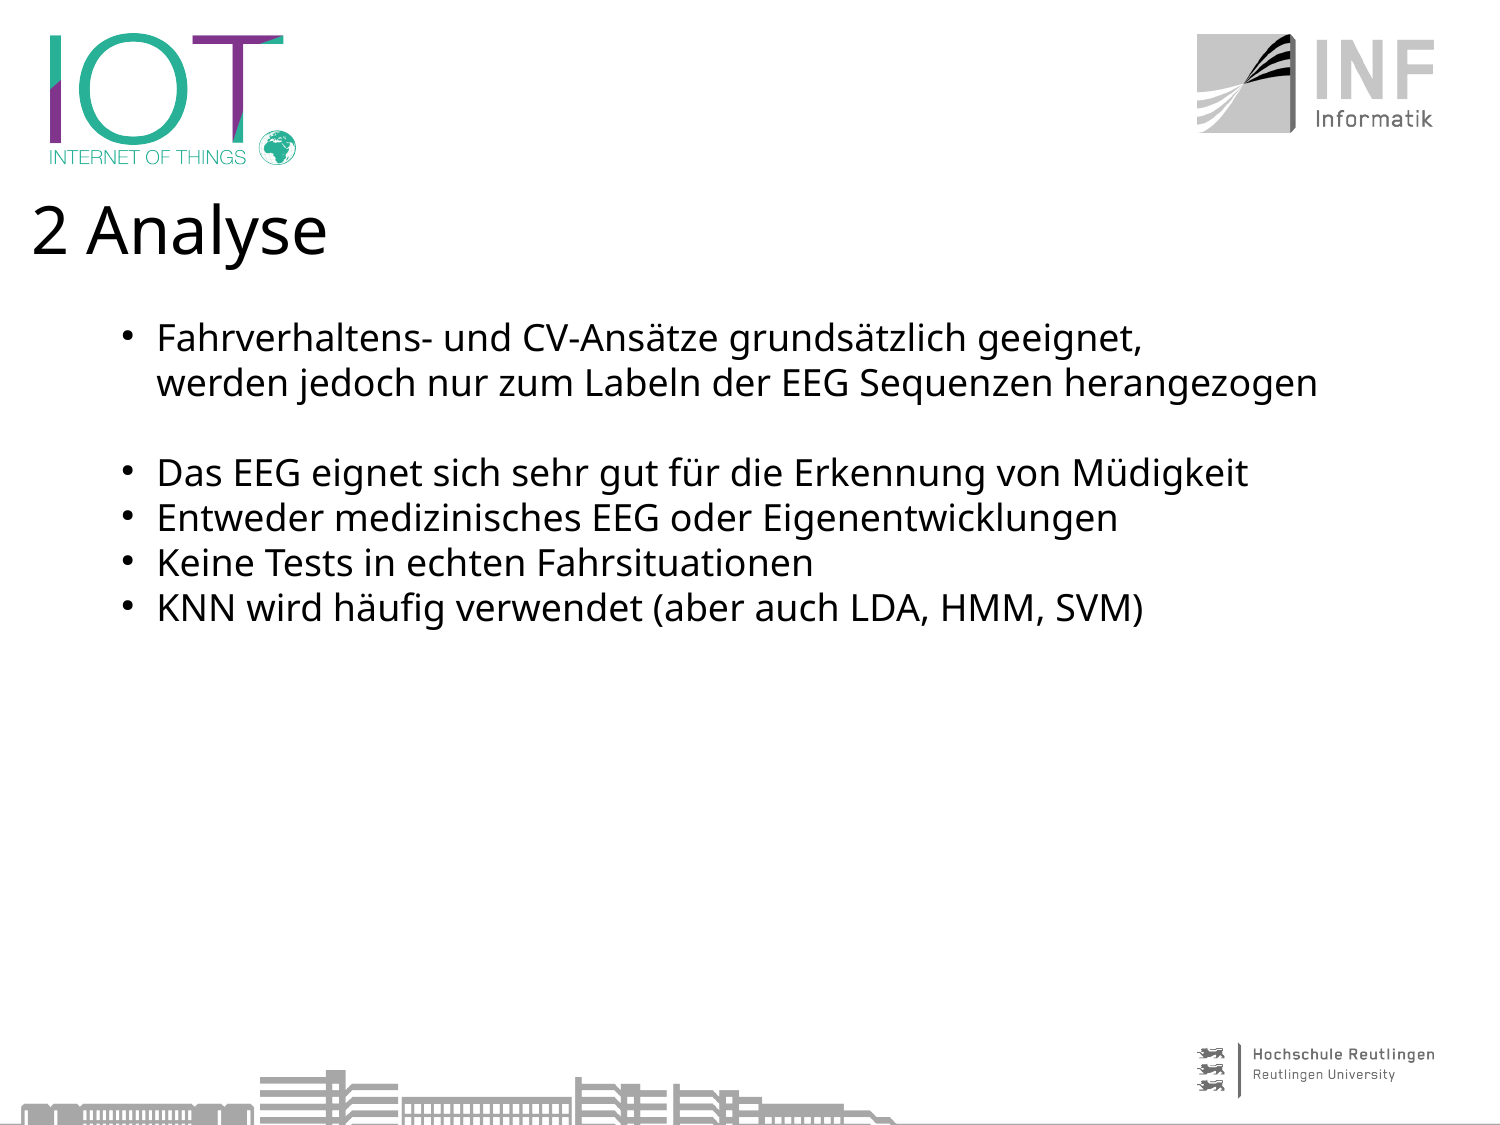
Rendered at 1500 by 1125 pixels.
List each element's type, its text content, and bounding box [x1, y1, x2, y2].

picture [1197, 34, 1434, 133]
text_box Fahrverhaltens- und CV-Ansätze grundsätzlich geeignet, werden jedoch nur zum Labeln der EEG Sequenzen herangezogen Das EEG eignet sich sehr gut für die Erkennung von Müdigkeit Entweder medizinisches EEG oder Eigenentwicklungen Keine Tests in echten Fahrsituationen KNN wird häufig verwendet (aber auch LDA, HMM, SVM) [106, 307, 1394, 700]
picture [50, 33, 296, 165]
text_box 2 Analyse [16, 180, 1464, 284]
picture [0, 1042, 1500, 1125]
